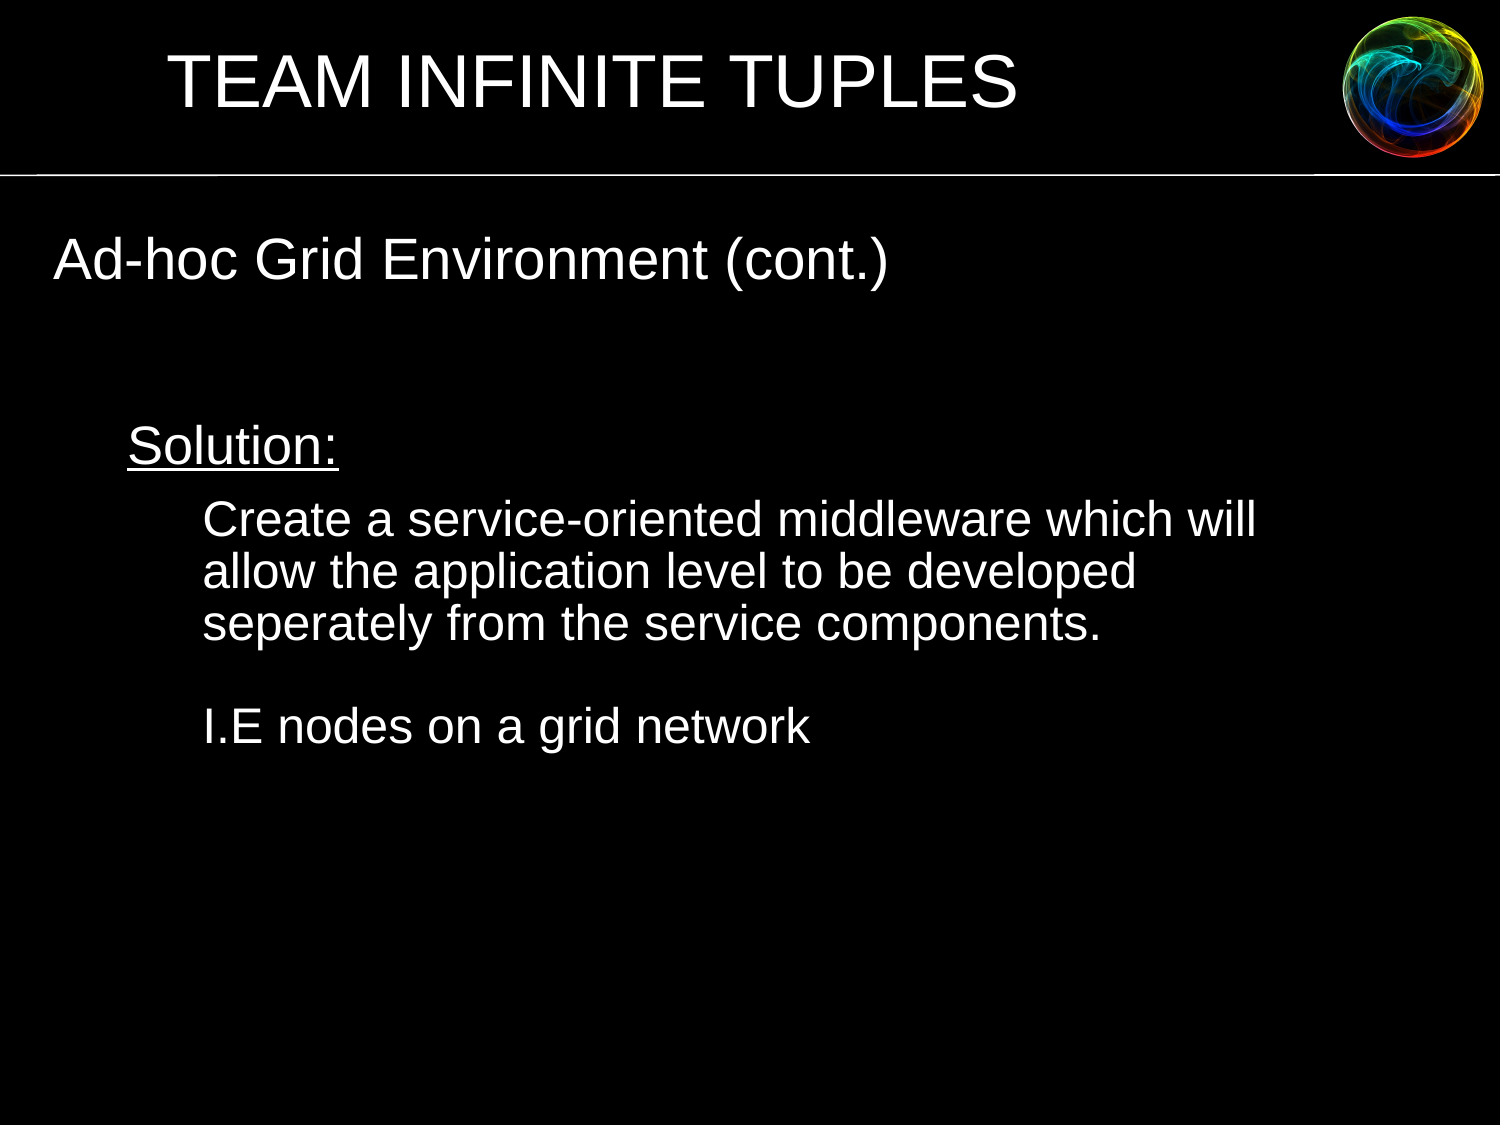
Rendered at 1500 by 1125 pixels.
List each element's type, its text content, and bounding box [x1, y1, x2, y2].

text_box TEAM INFINITE TUPLES [0, 37, 1188, 131]
text_box Solution: [112, 412, 488, 489]
picture [1325, 0, 1500, 174]
text_box Create a service-oriented middleware which will allow the application level to be developed seperately from the service components. I.E nodes on a grid network [187, 488, 1388, 782]
text_box Ad-hoc Grid Environment (cont.) [38, 223, 976, 304]
